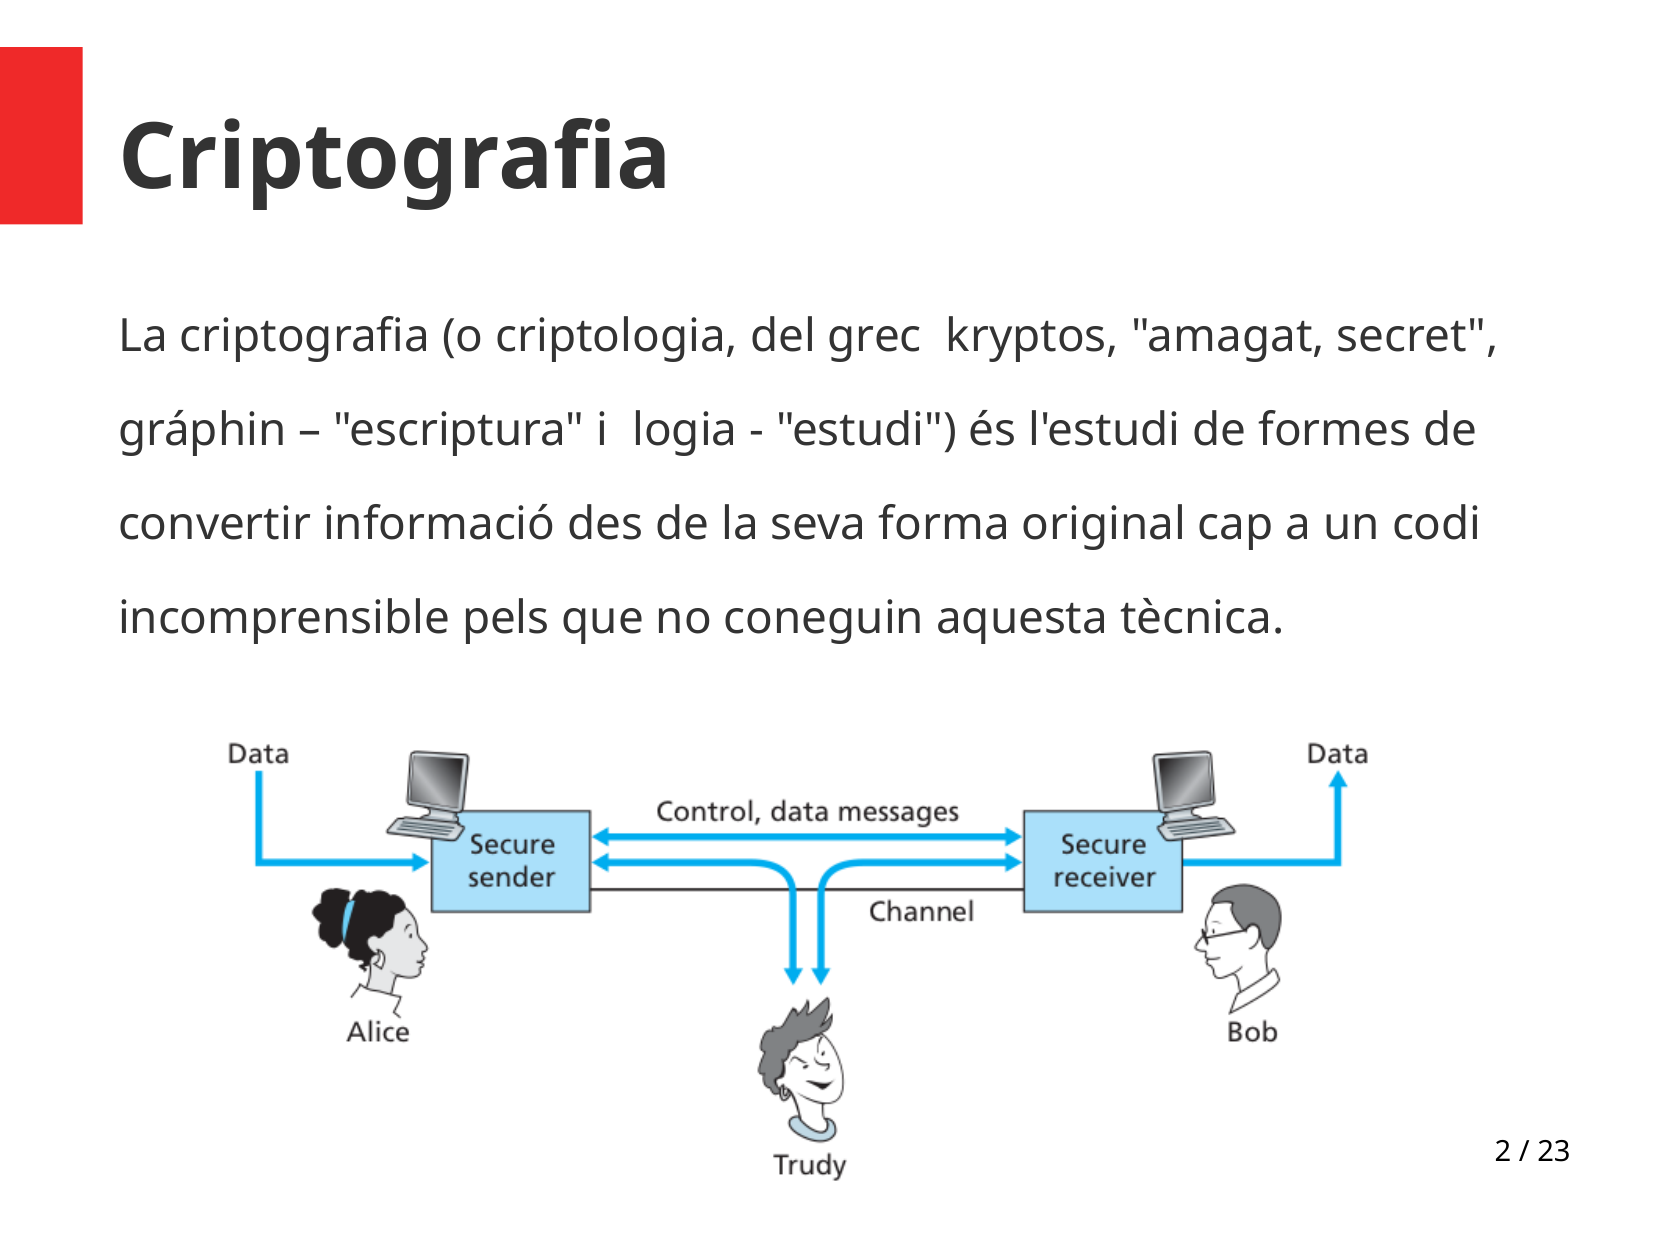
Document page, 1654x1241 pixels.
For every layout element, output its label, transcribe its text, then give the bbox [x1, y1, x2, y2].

title Criptografia [118, 49, 1571, 257]
picture [212, 732, 1382, 1184]
list La criptografia (o criptologia, del grec kryptos, "amagat, secret", gráphin – "escriptura" i logia - "estudi") és l'estudi de formes de convertir informació des de la seva forma original cap a un codi incomprensible pels que no coneguin aquesta tècnica. [118, 271, 1536, 709]
